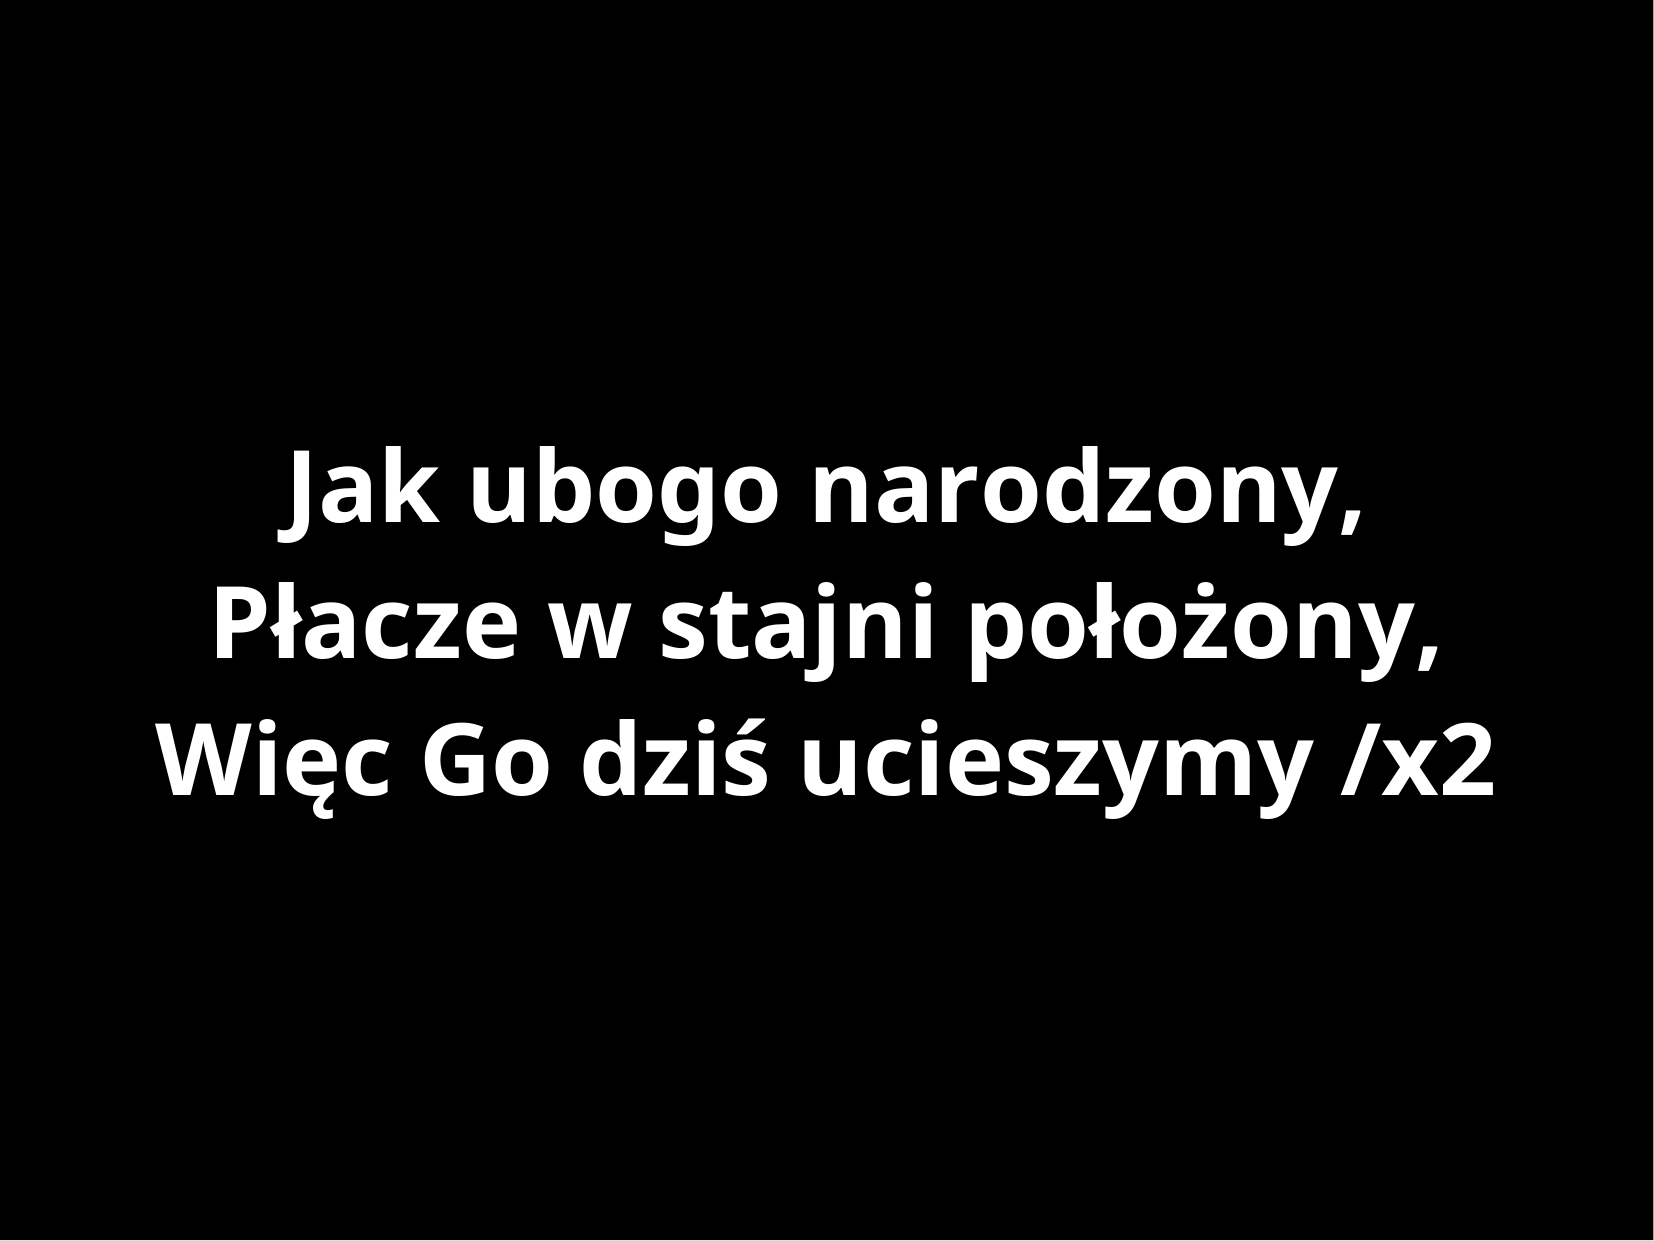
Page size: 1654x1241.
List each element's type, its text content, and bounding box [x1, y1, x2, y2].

title Jak ubogo narodzony, Płacze w stajni położony, Więc Go dziś ucieszymy /x2 [0, 0, 1654, 1241]
